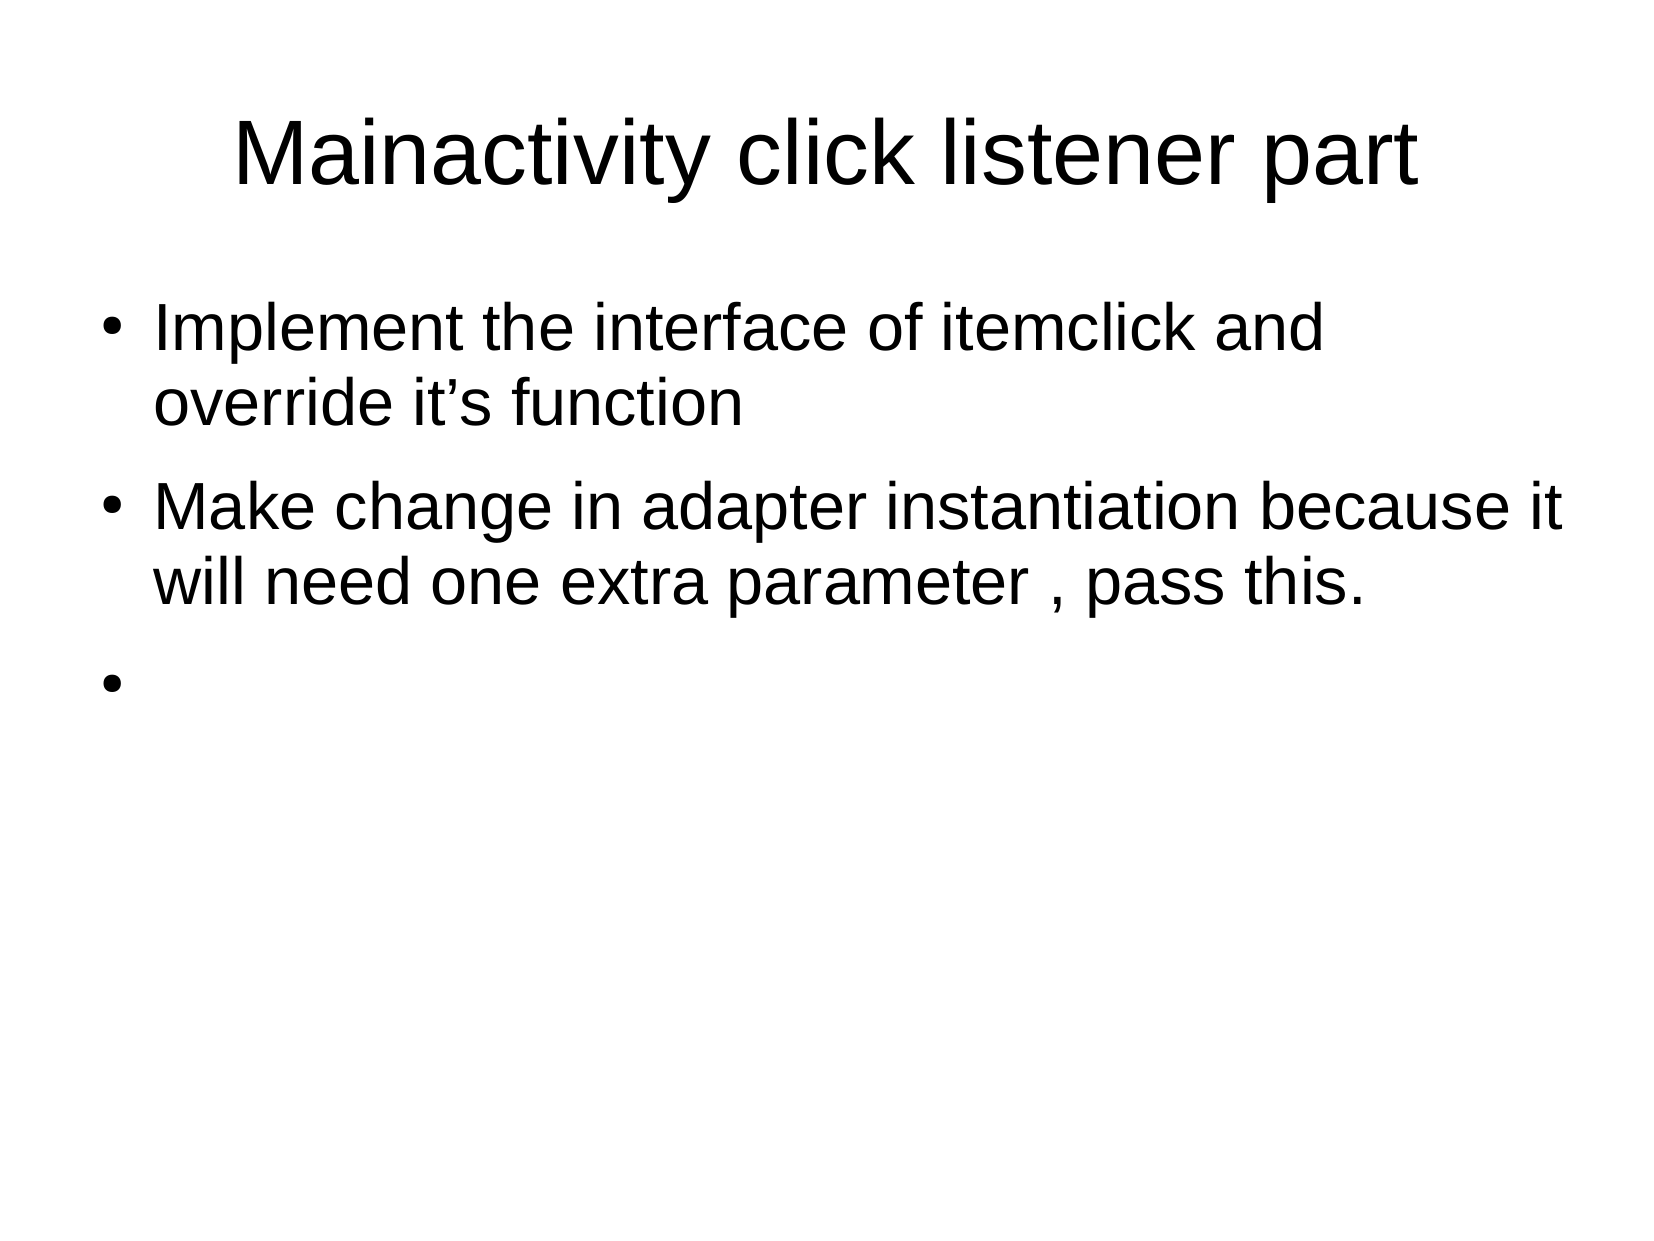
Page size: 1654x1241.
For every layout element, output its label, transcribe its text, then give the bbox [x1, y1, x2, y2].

title Mainactivity click listener part [82, 49, 1571, 257]
list Implement the interface of itemclick and override it’s function Make change in adapter instantiation because it will need one extra parameter , pass this. [82, 290, 1571, 1010]
